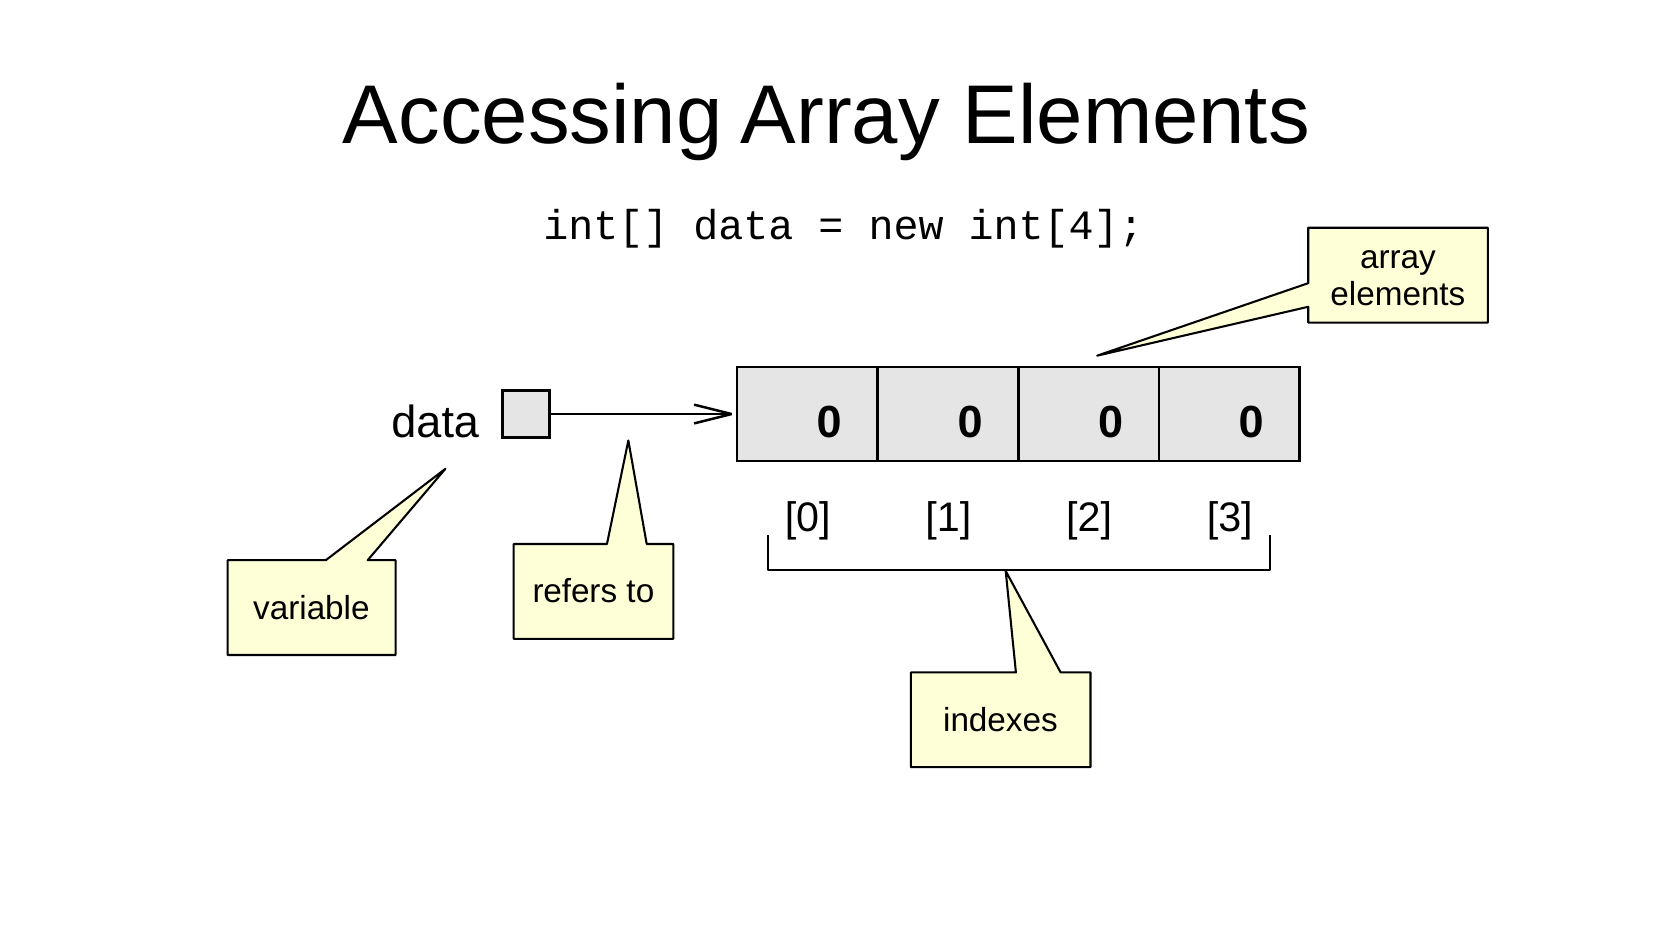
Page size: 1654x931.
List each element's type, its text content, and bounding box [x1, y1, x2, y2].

title Accessing Array Elements [82, 37, 1571, 193]
text_box refers to [513, 551, 674, 639]
text_box indexes [910, 571, 1091, 768]
text_box int[] data = new int[4]; [528, 197, 1159, 260]
picture [299, 349, 1306, 551]
text_box variable [227, 551, 396, 655]
text_box array elements [1116, 227, 1488, 349]
